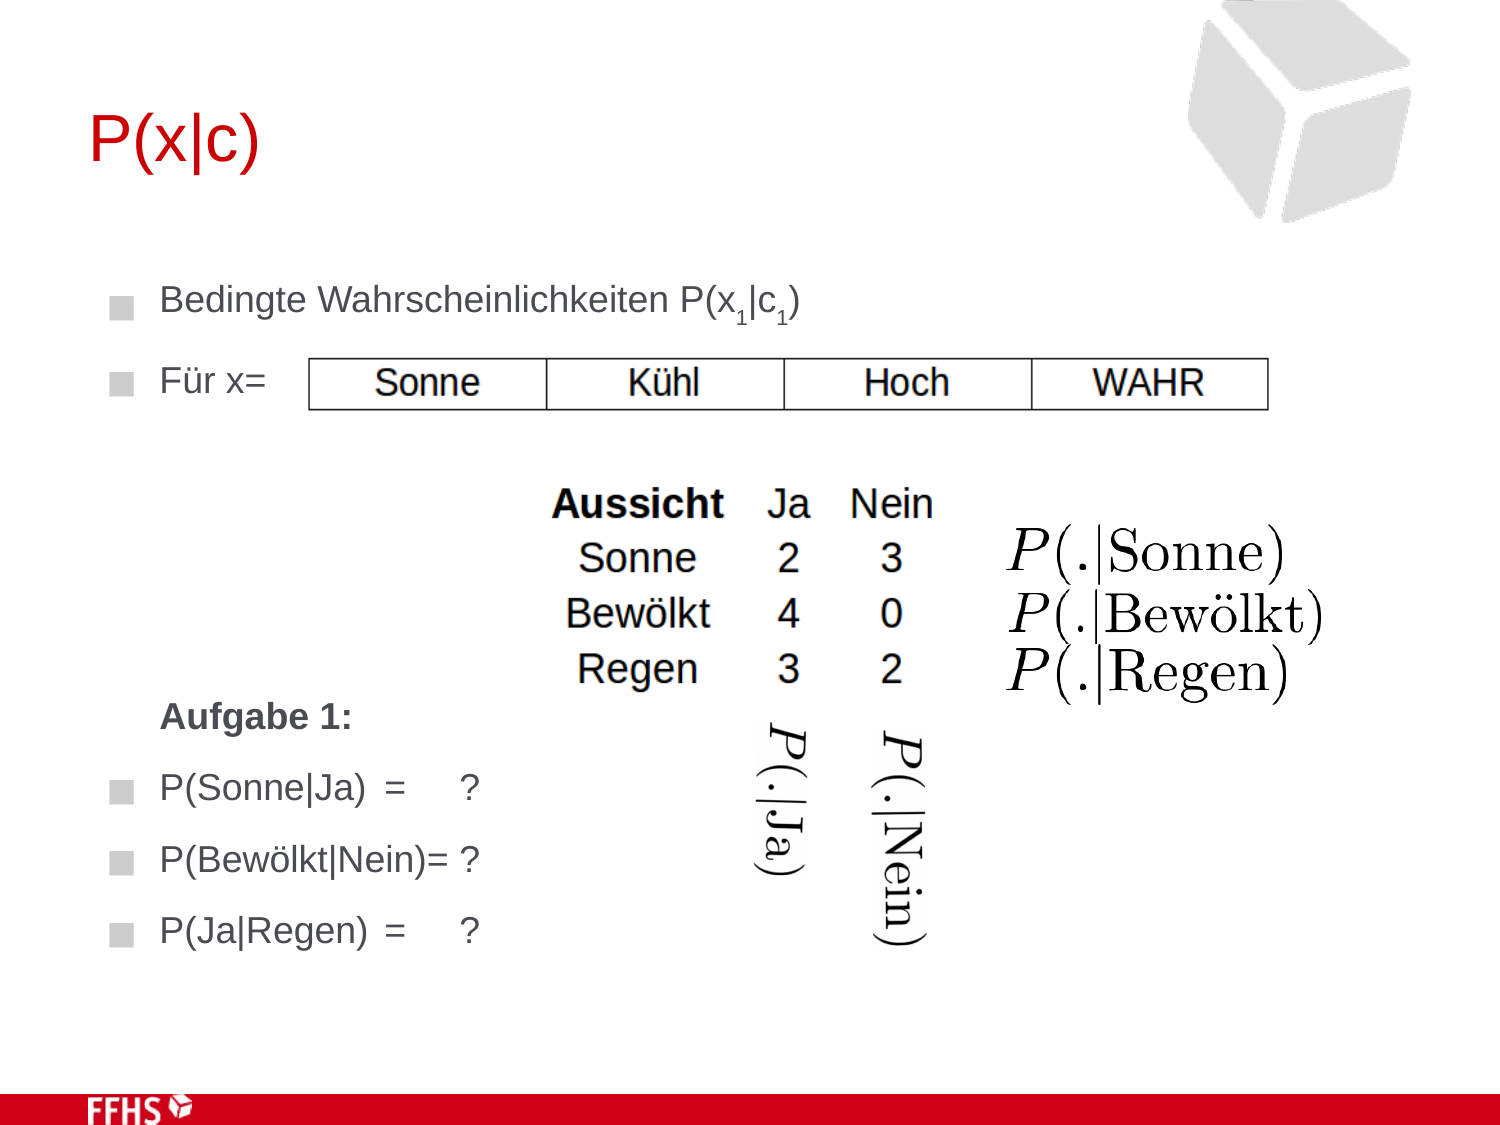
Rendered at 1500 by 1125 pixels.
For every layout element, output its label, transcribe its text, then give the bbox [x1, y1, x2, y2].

picture [533, 464, 946, 700]
picture [1005, 589, 1321, 706]
picture [1005, 524, 1282, 586]
picture [1188, 0, 1411, 223]
picture [753, 721, 809, 876]
title P(x|c) [88, 56, 1176, 220]
list Bedingte Wahrscheinlichkeiten P(x1|c1) Für x= Aufgabe 1: P(Sonne|Ja) = ? P(Bewölkt|Nein)= ? P(Ja|Regen) = ? [88, 278, 1412, 1000]
picture [870, 729, 927, 946]
picture [300, 348, 1276, 415]
picture [0, 1094, 1500, 1125]
